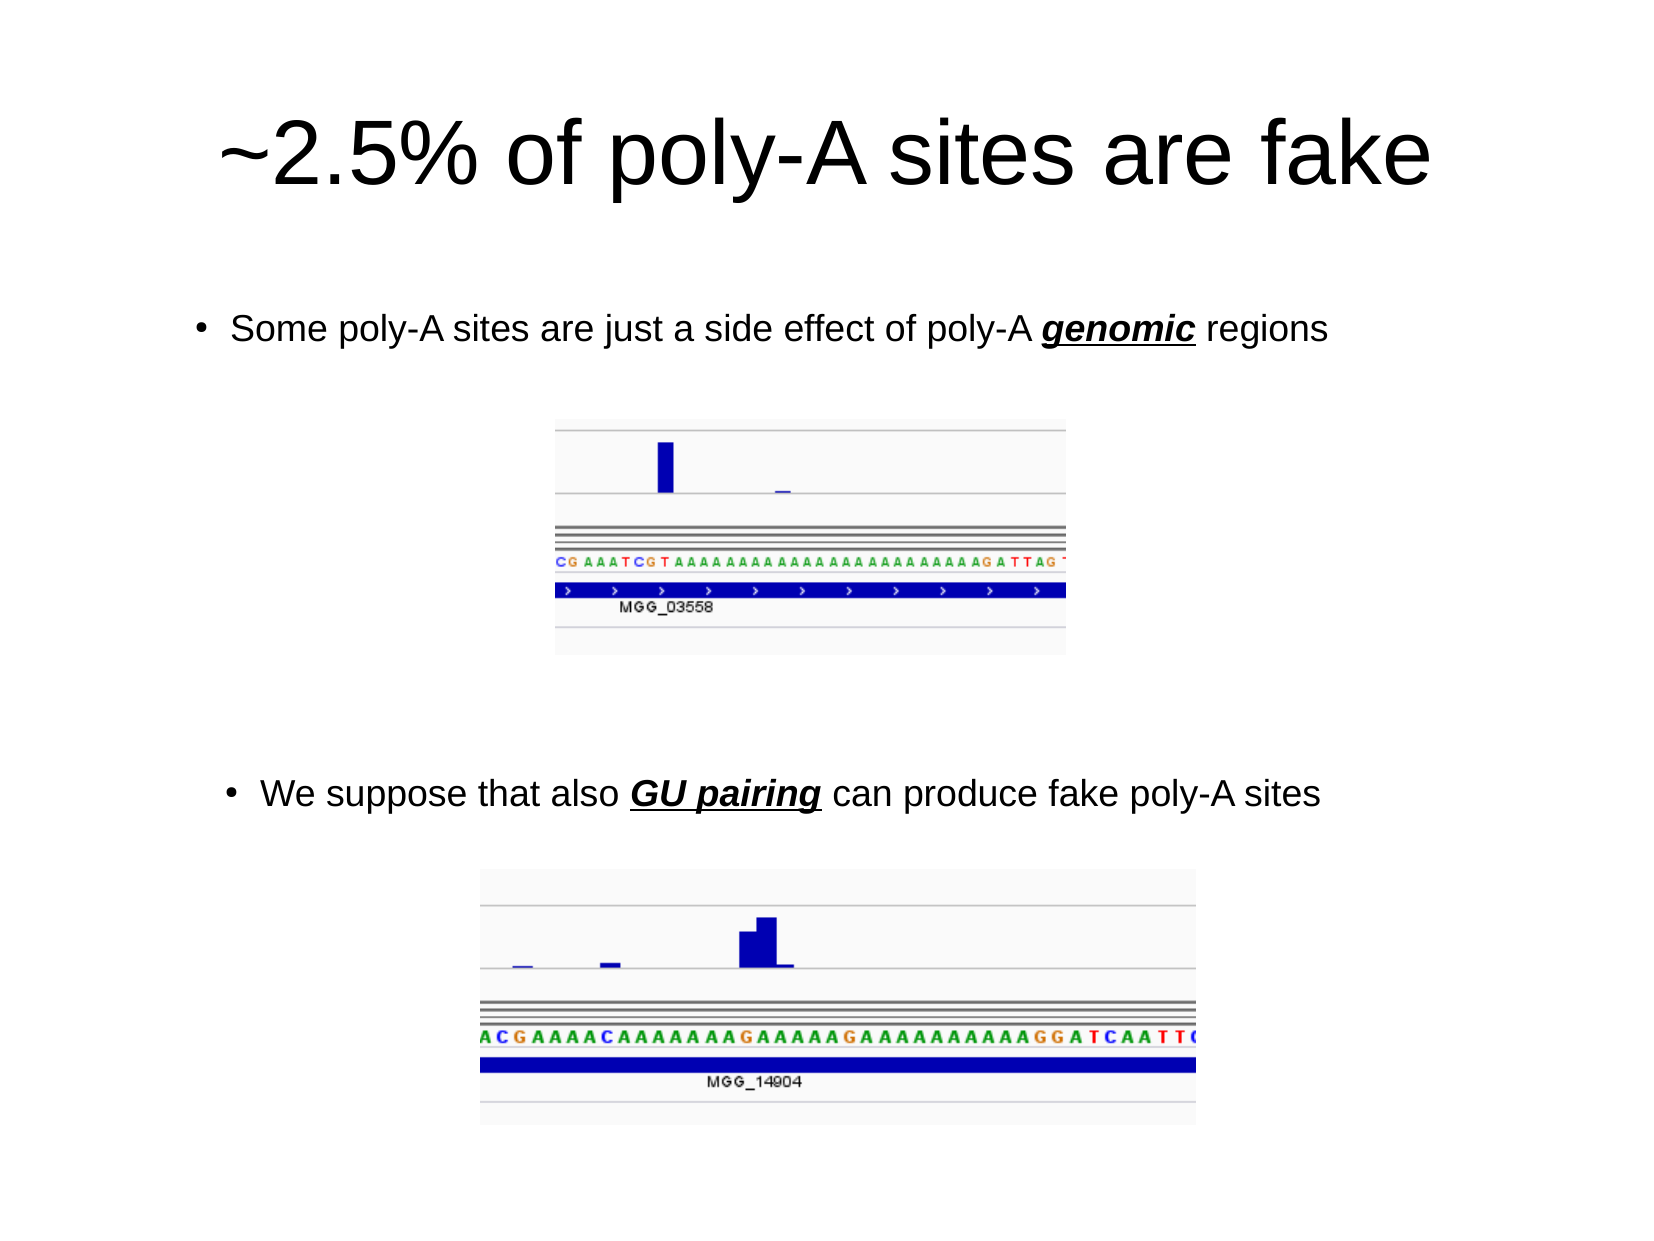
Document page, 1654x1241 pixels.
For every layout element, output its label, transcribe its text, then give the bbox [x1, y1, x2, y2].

title ~2.5% of poly-A sites are fake [82, 49, 1571, 257]
picture [555, 419, 1066, 655]
text_box Some poly-A sites are just a side effect of poly-A genomic regions [180, 300, 1344, 357]
text_box We suppose that also GU pairing can produce fake poly-A sites [210, 765, 1337, 822]
picture [480, 869, 1196, 1125]
